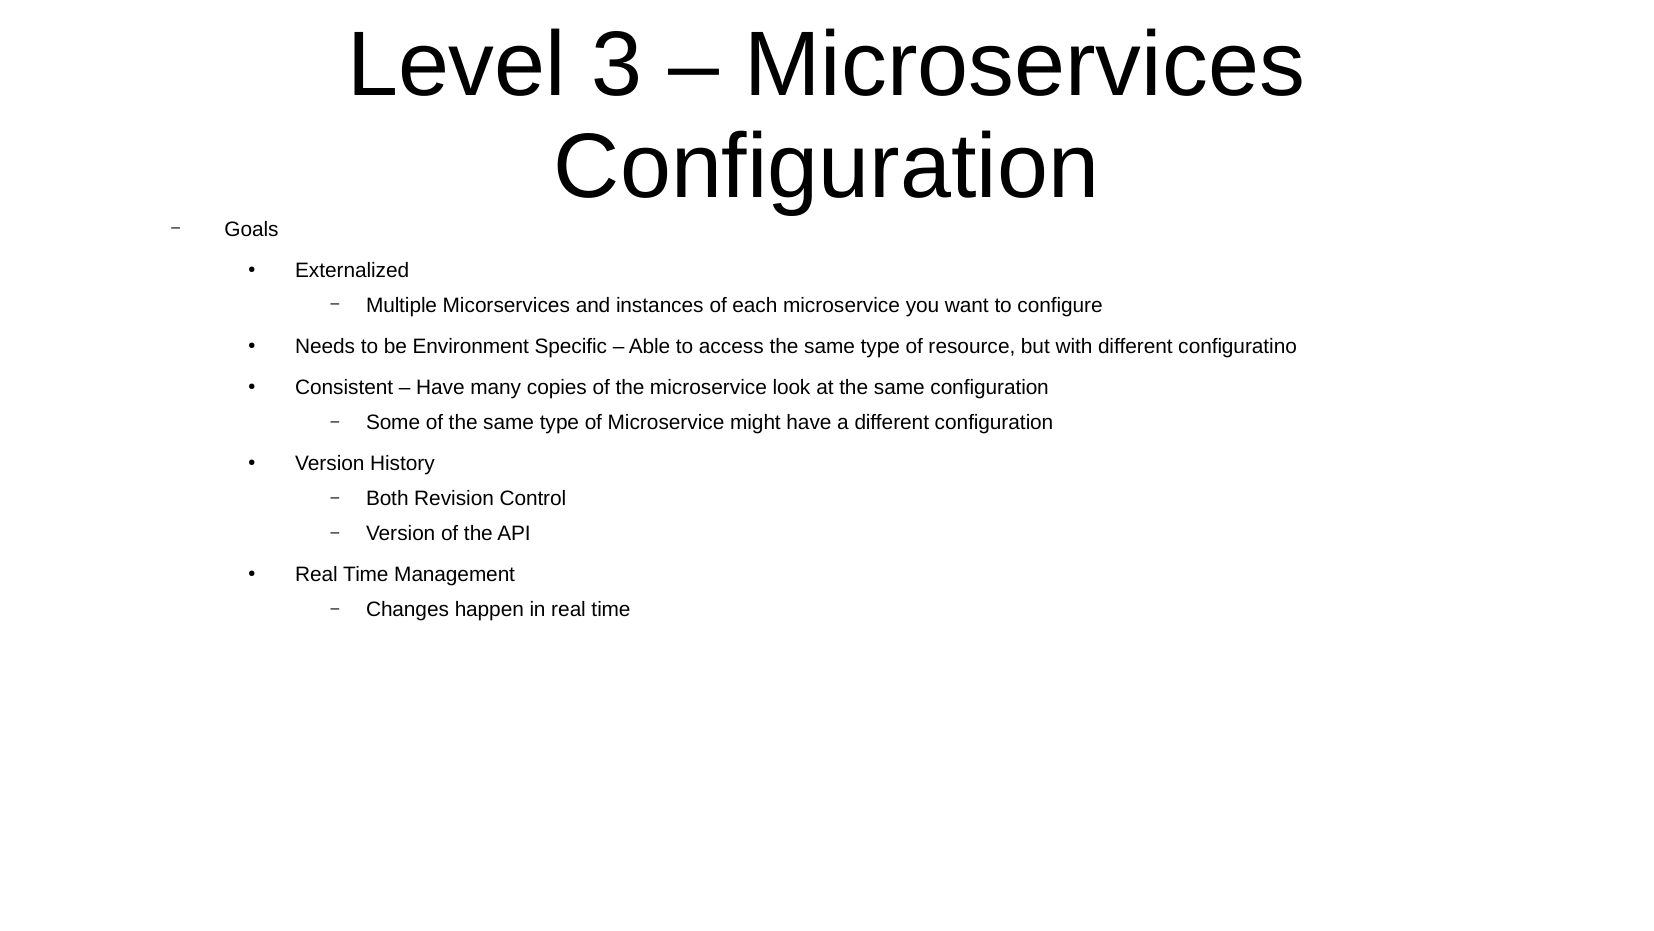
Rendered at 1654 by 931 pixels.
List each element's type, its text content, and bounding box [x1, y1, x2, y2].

title Level 3 – Microservices Configuration [82, 12, 1571, 217]
list Goals Externalized Multiple Micorservices and instances of each microservice you want to configure Needs to be Environment Specific – Able to access the same type of resource, but with different configuratino Consistent – Have many copies of the microservice look at the same configuration Some of the same type of Microservice might have a different configuration Version History Both Revision Control Version of the API Real Time Management Changes happen in real time [82, 217, 1621, 901]
